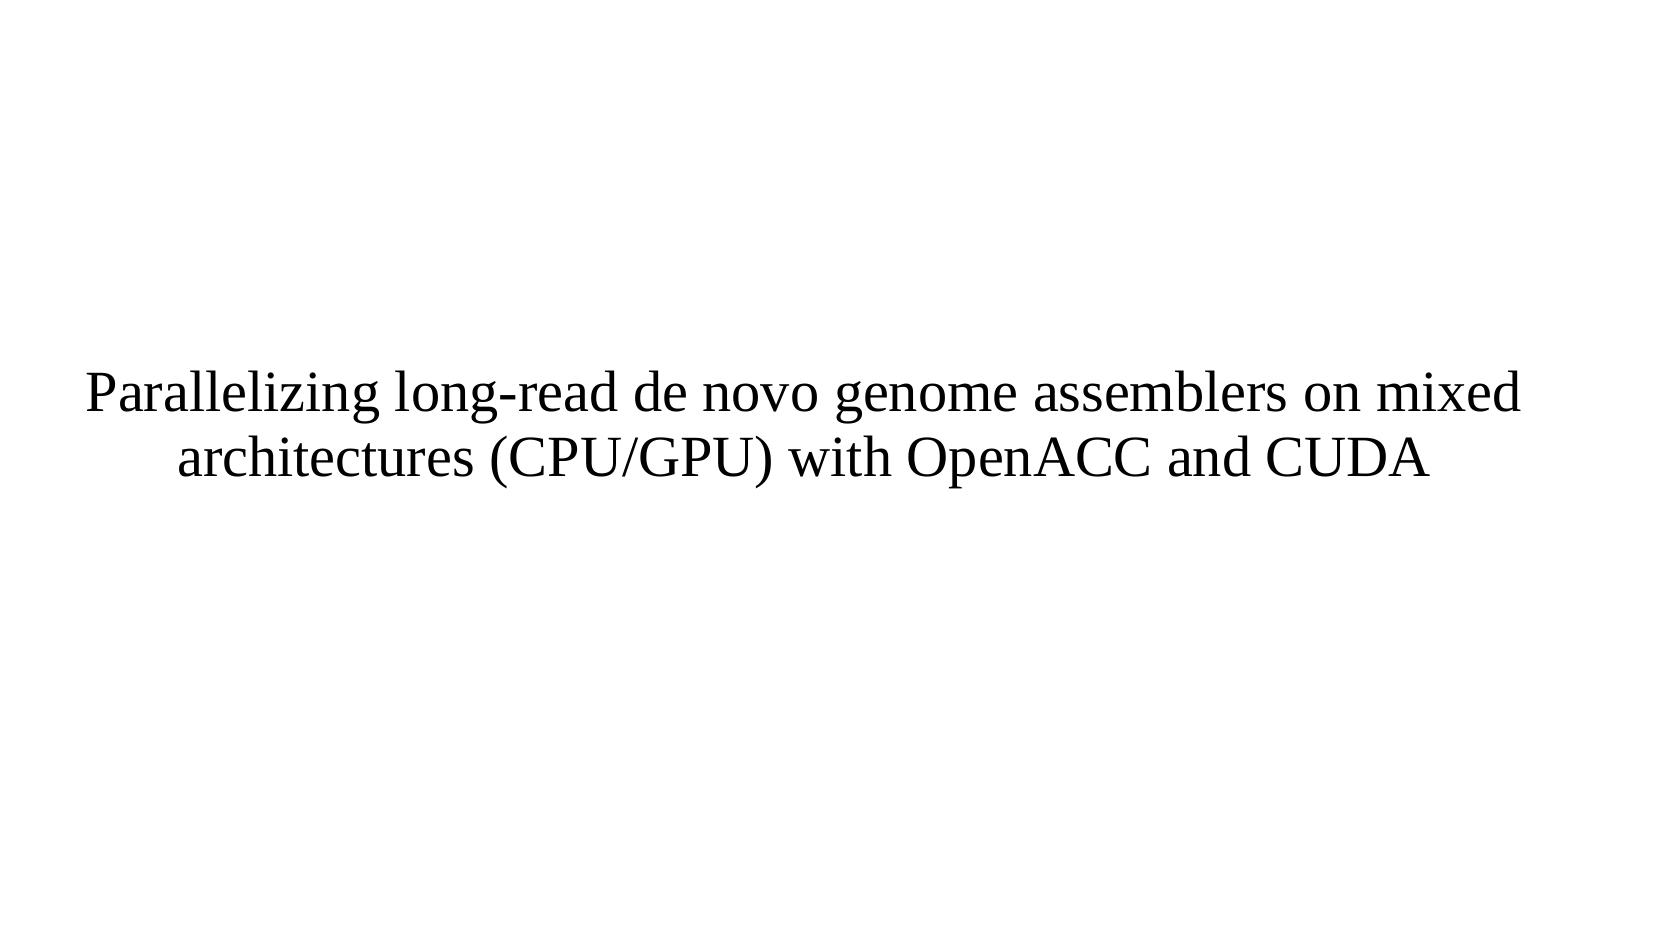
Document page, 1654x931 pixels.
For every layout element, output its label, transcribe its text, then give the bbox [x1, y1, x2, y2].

text_box Parallelizing long-read de novo genome assemblers on mixed architectures (CPU/GPU) with OpenACC and CUDA [60, 112, 1549, 736]
